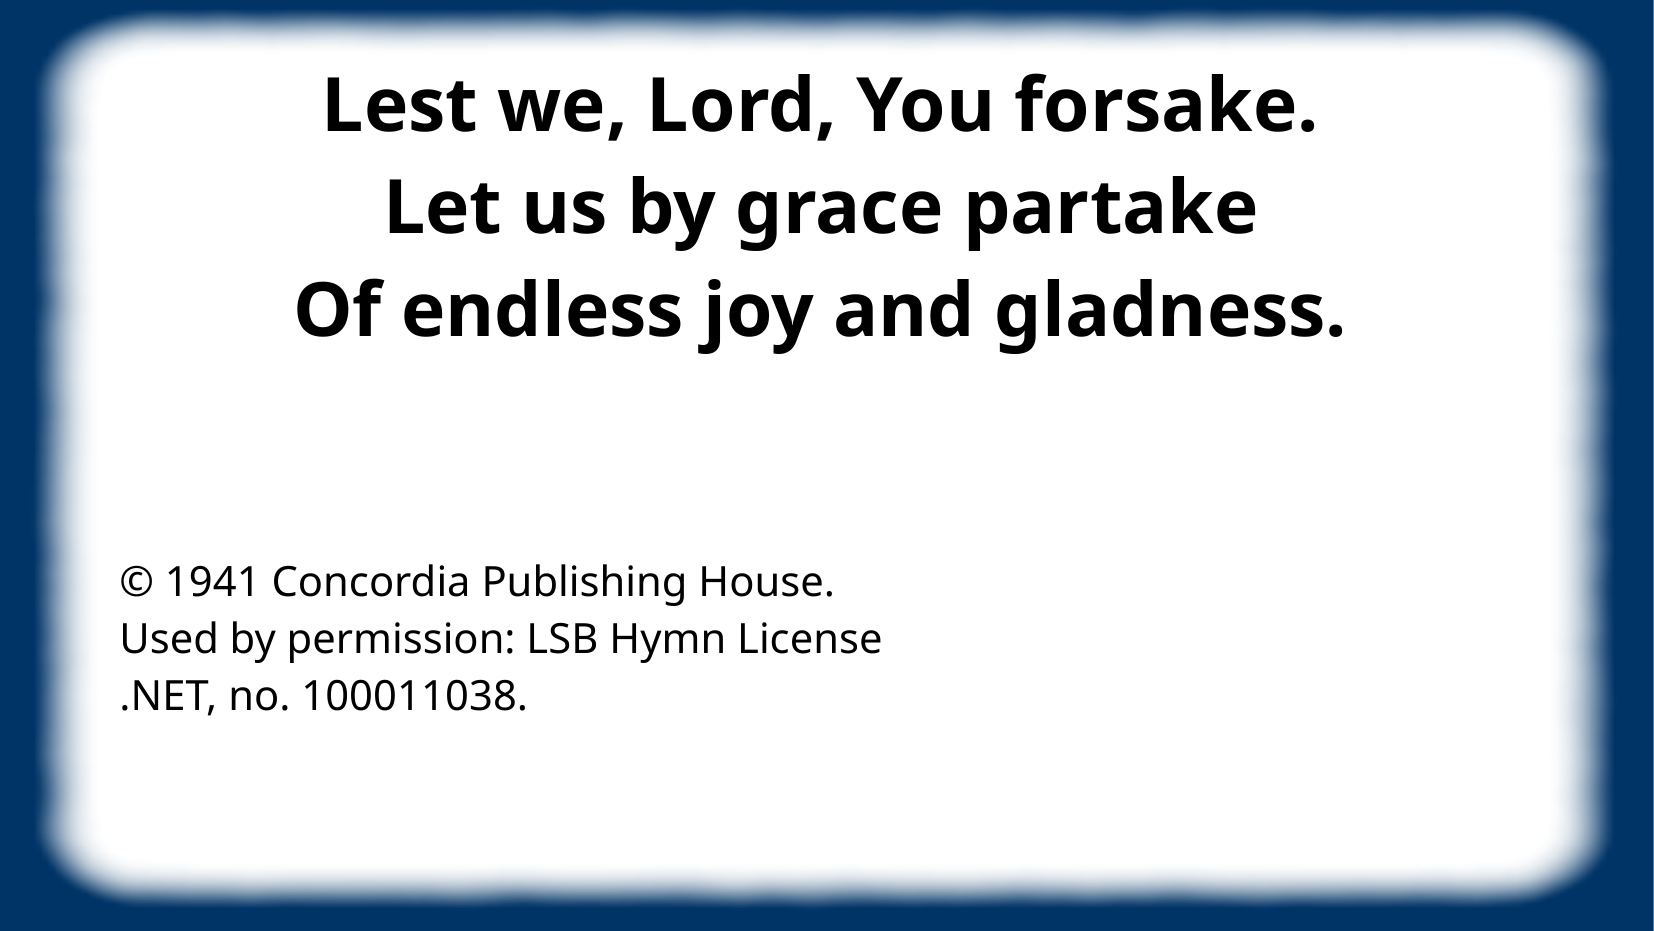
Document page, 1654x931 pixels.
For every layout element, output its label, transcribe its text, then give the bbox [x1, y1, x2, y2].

text_box Lest we, Lord, You forsake. Let us by grace partake Of endless joy and gladness. © 1941 Concordia Publishing House. Used by permission: LSB Hymn License .NET, no. 100011038. [85, 43, 1556, 824]
picture [0, 0, 1654, 931]
